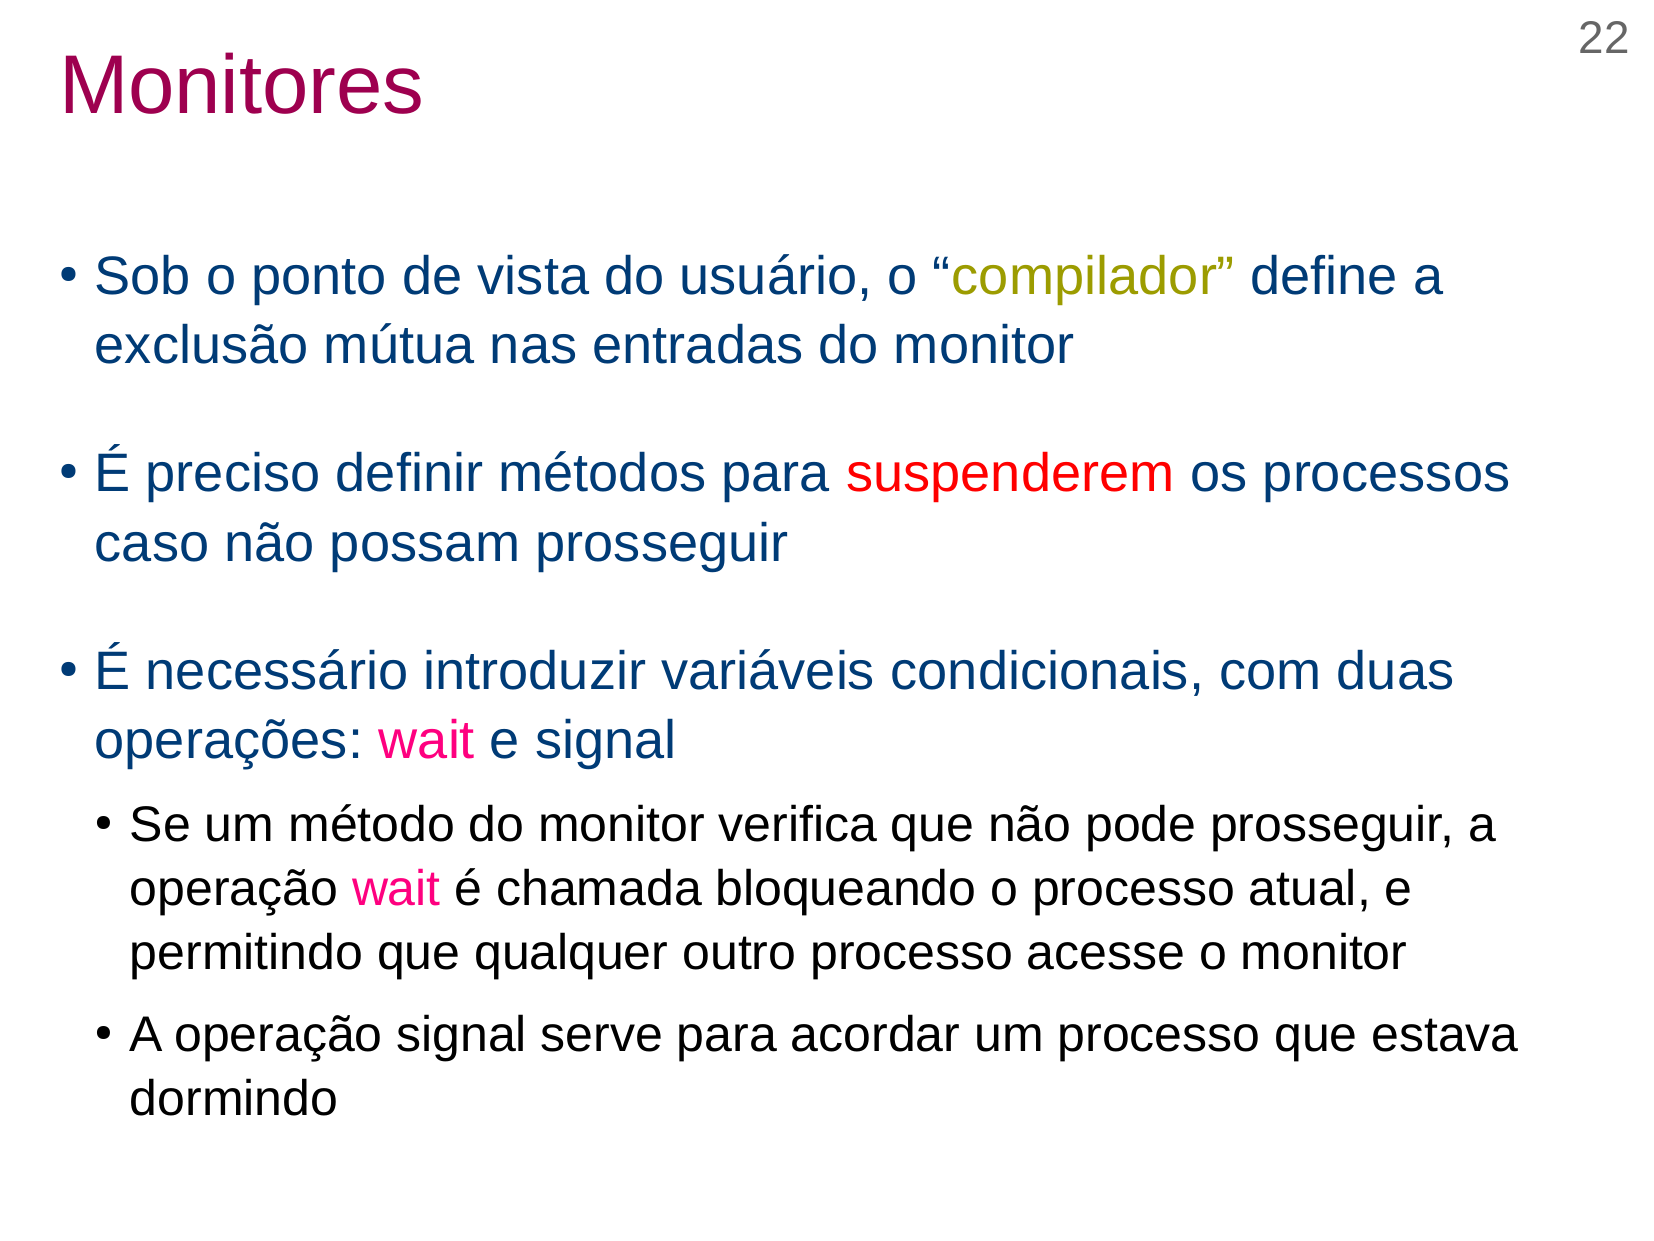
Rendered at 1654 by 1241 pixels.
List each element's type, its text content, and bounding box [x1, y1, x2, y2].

list Sob o ponto de vista do usuário, o “compilador” define a exclusão mútua nas entradas do monitor É preciso definir métodos para suspenderem os processos caso não possam prosseguir É necessário introduzir variáveis condicionais, com duas operações: wait e signal Se um método do monitor verifica que não pode prosseguir, a operação wait é chamada bloqueando o processo atual, e permitindo que qualquer outro processo acesse o monitor A operação signal serve para acordar um processo que estava dormindo [59, 236, 1595, 1211]
title Monitores [59, 29, 1595, 148]
